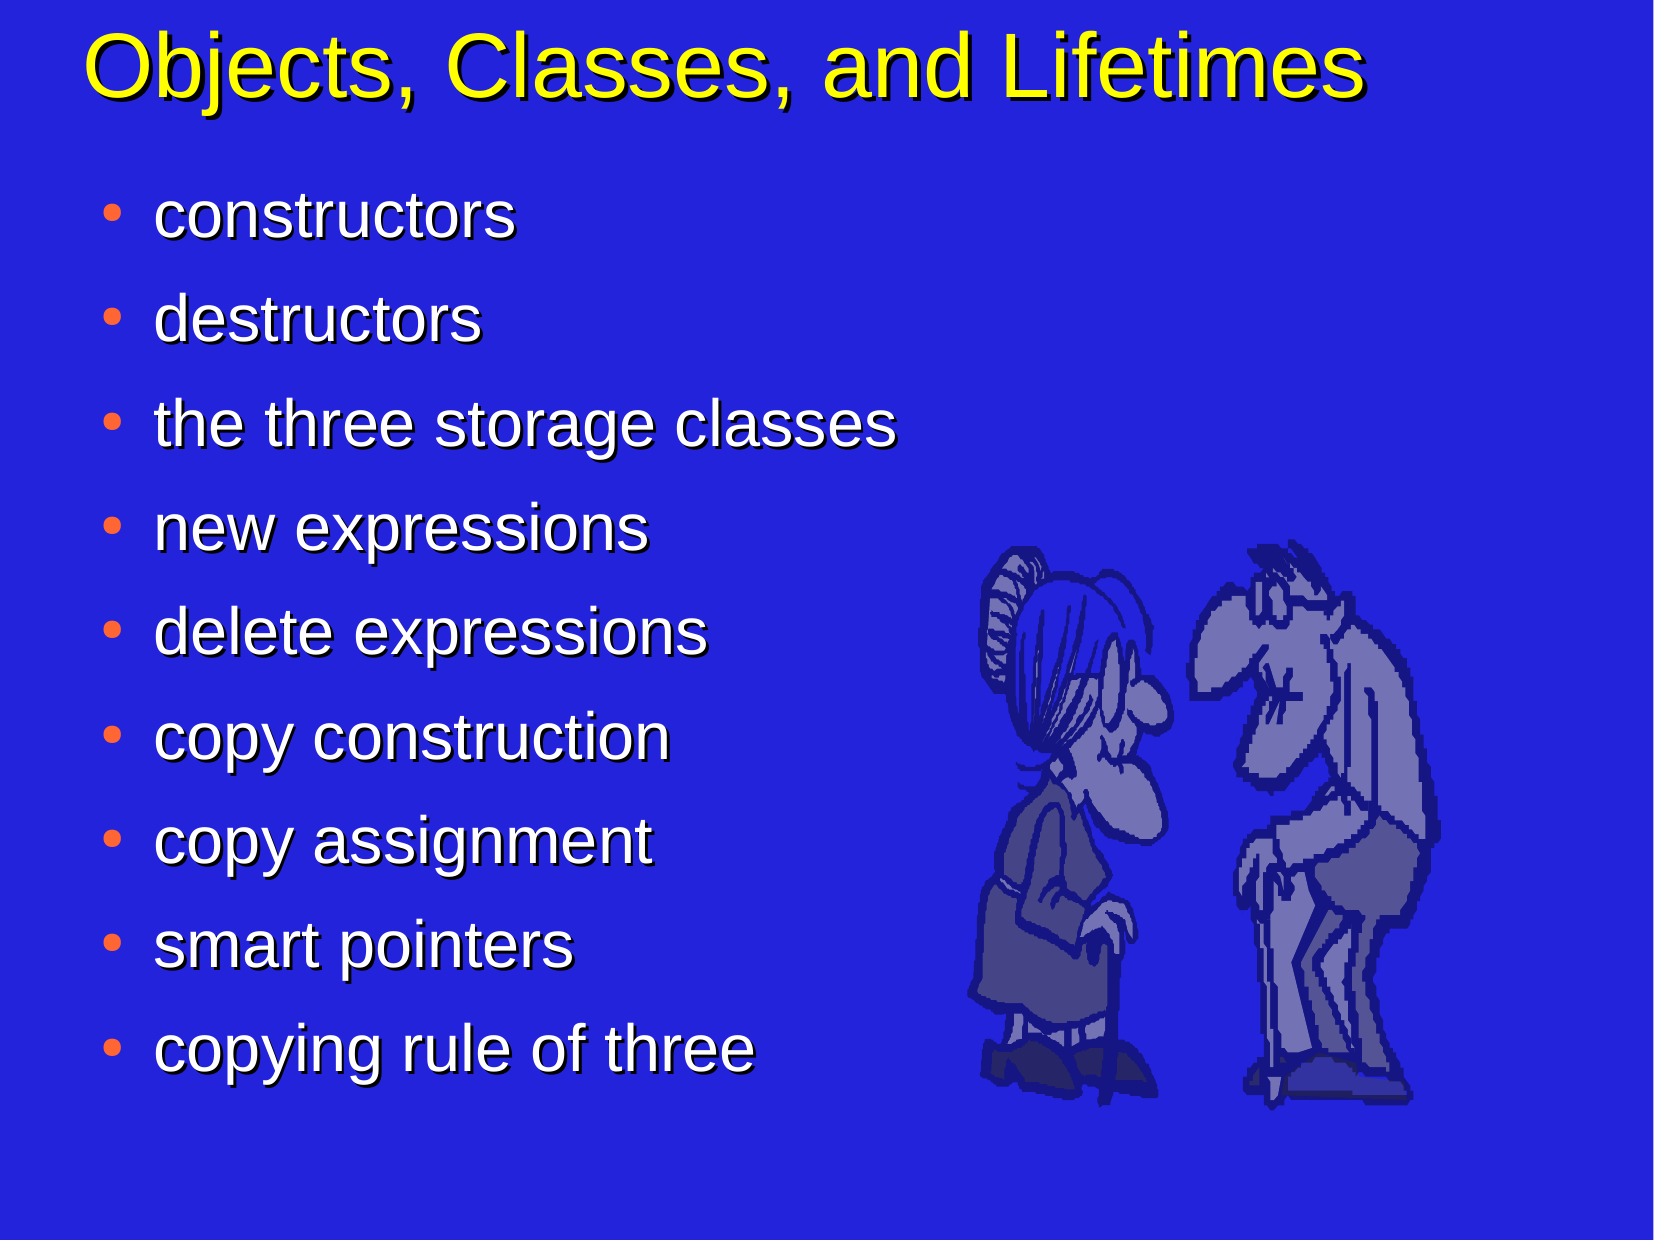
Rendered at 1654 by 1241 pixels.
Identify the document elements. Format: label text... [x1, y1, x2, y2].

text_box [967, 546, 1175, 1108]
title Objects, Classes, and Lifetimes [82, 2, 1571, 130]
text_box [1185, 539, 1441, 1111]
list constructors destructors the three storage classes new expressions delete expressions copy construction copy assignment smart pointers copying rule of three [82, 177, 1571, 1182]
